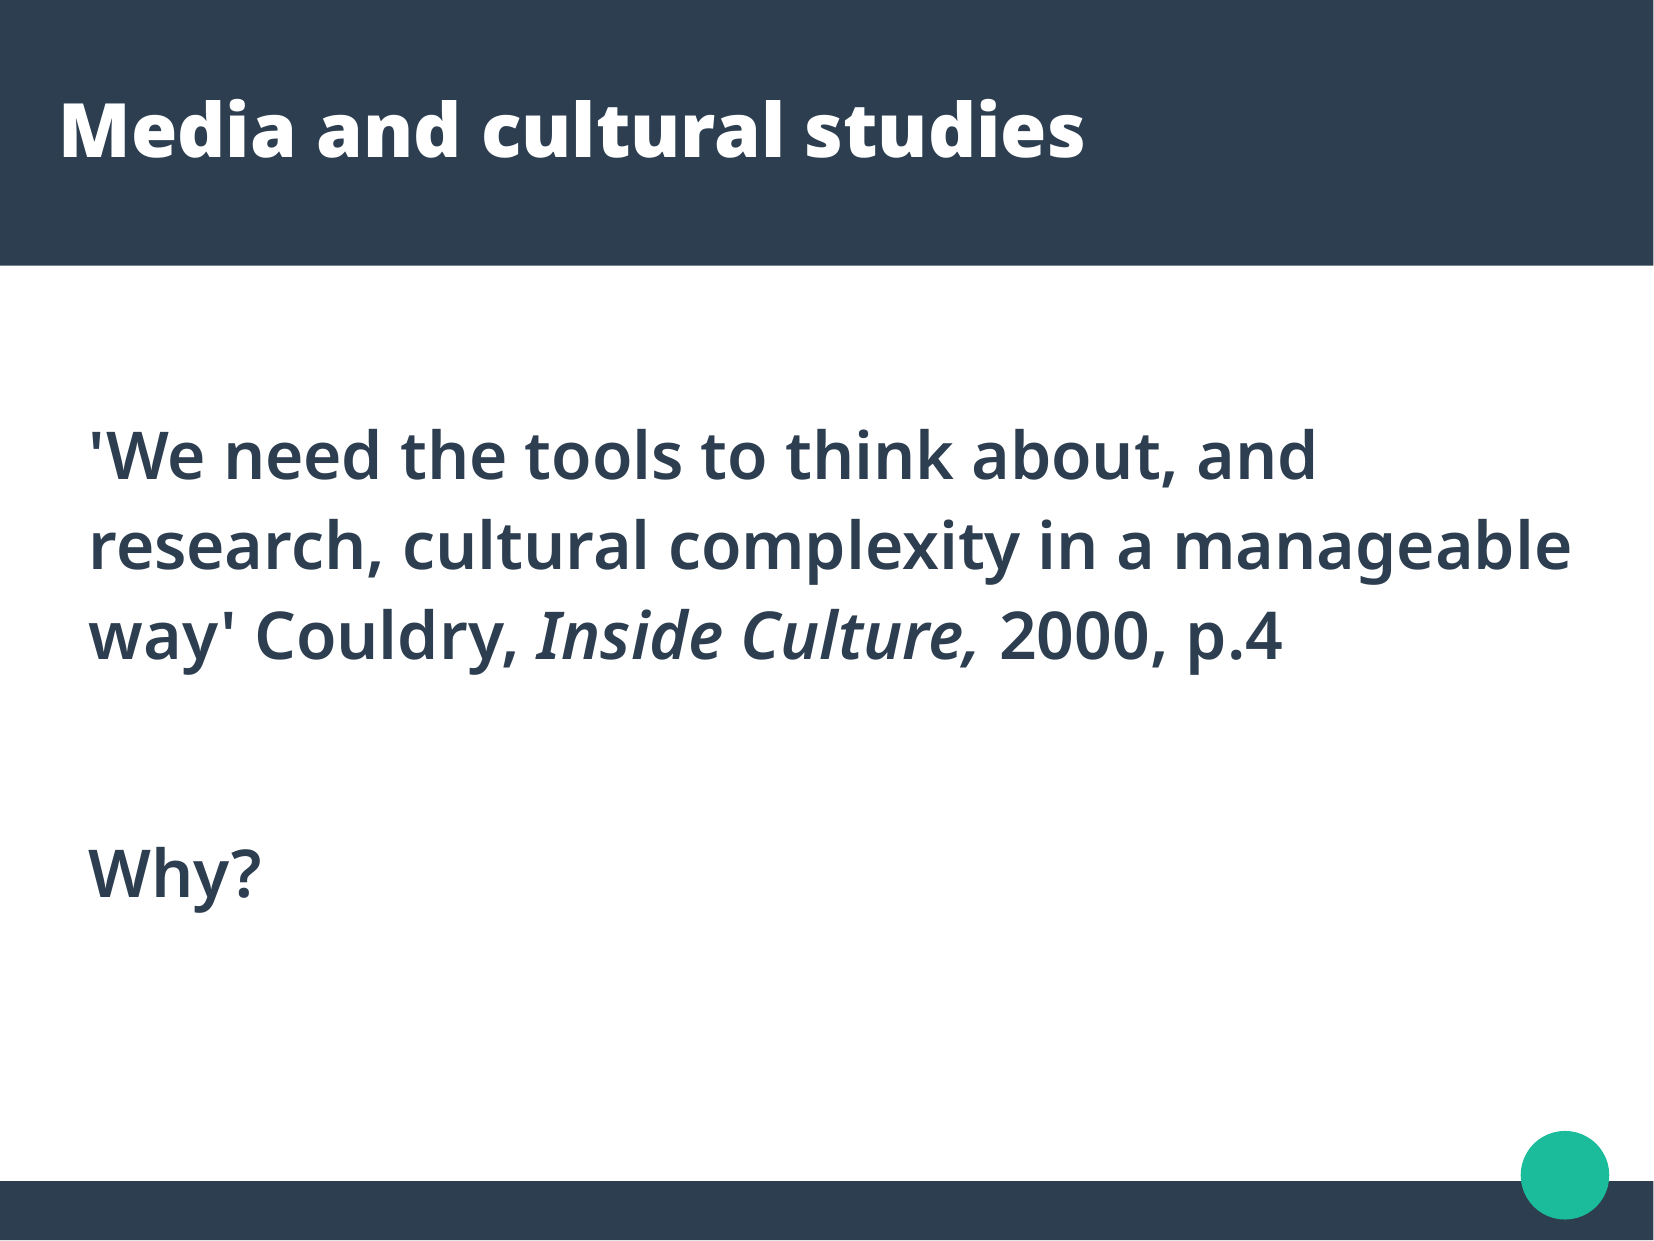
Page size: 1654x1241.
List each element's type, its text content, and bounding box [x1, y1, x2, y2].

list 'We need the tools to think about, and research, cultural complexity in a manageable way' Couldry, Inside Culture, 2000, p.4 Why? [88, 290, 1577, 1010]
title Media and cultural studies [59, 49, 1595, 207]
